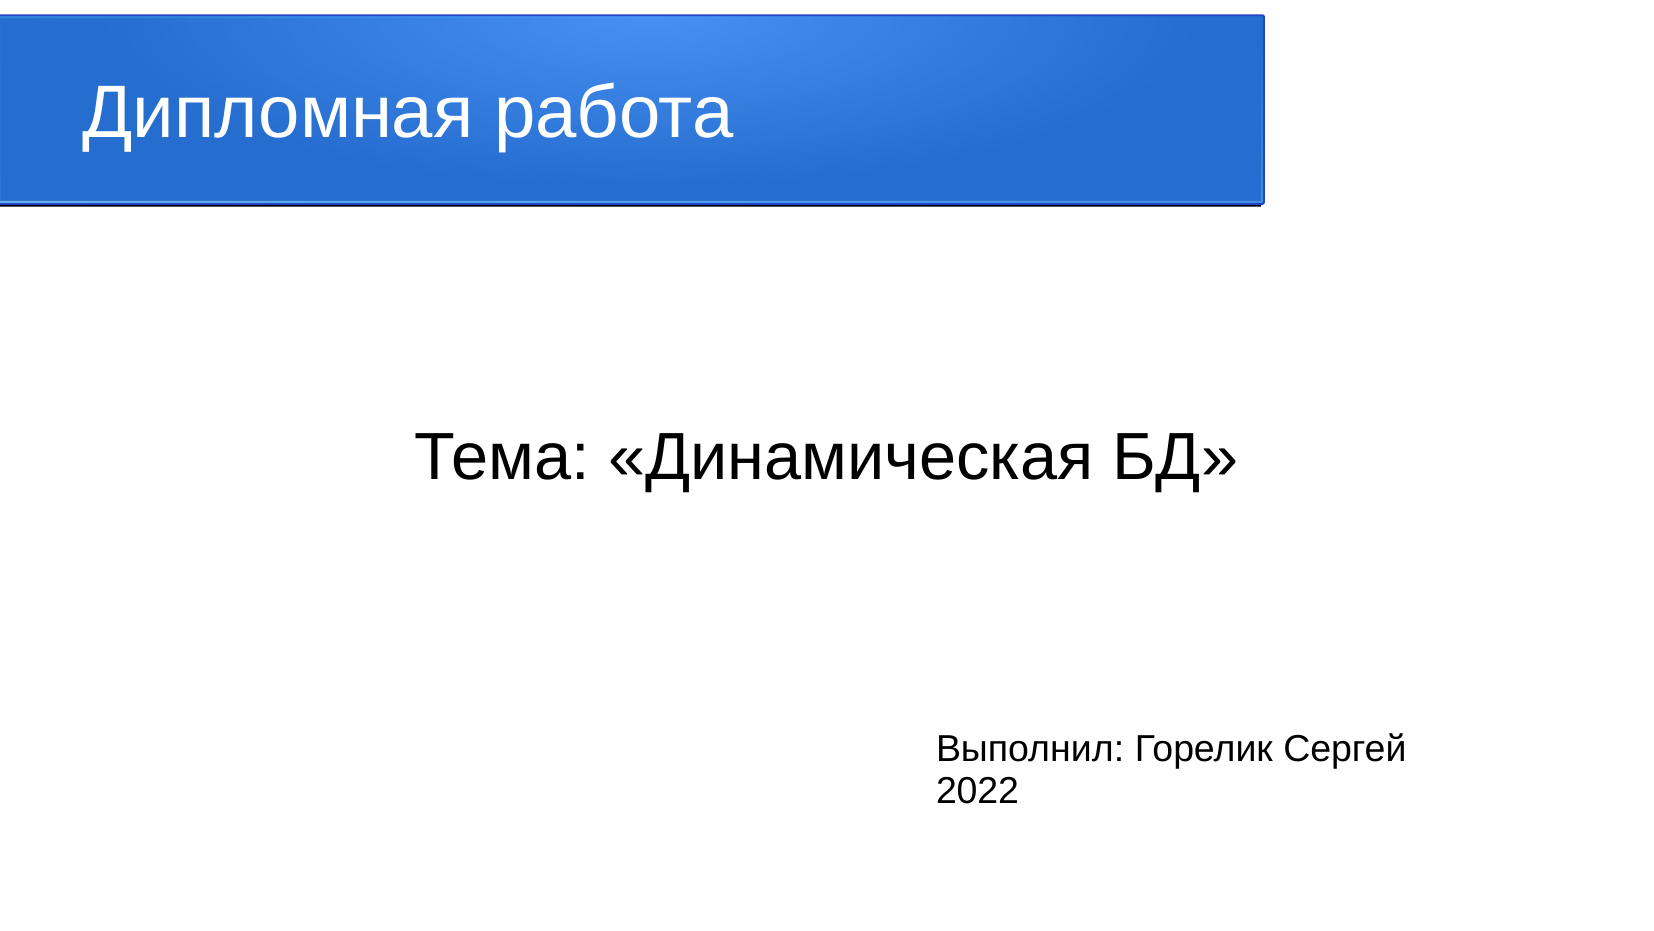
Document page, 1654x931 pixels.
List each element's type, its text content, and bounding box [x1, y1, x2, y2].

title Дипломная работа [82, 35, 1235, 189]
text_box Выполнил: Горелик Сергей 2022 [921, 720, 1607, 820]
subtitle Тема: «Динамическая БД» [82, 224, 1571, 764]
